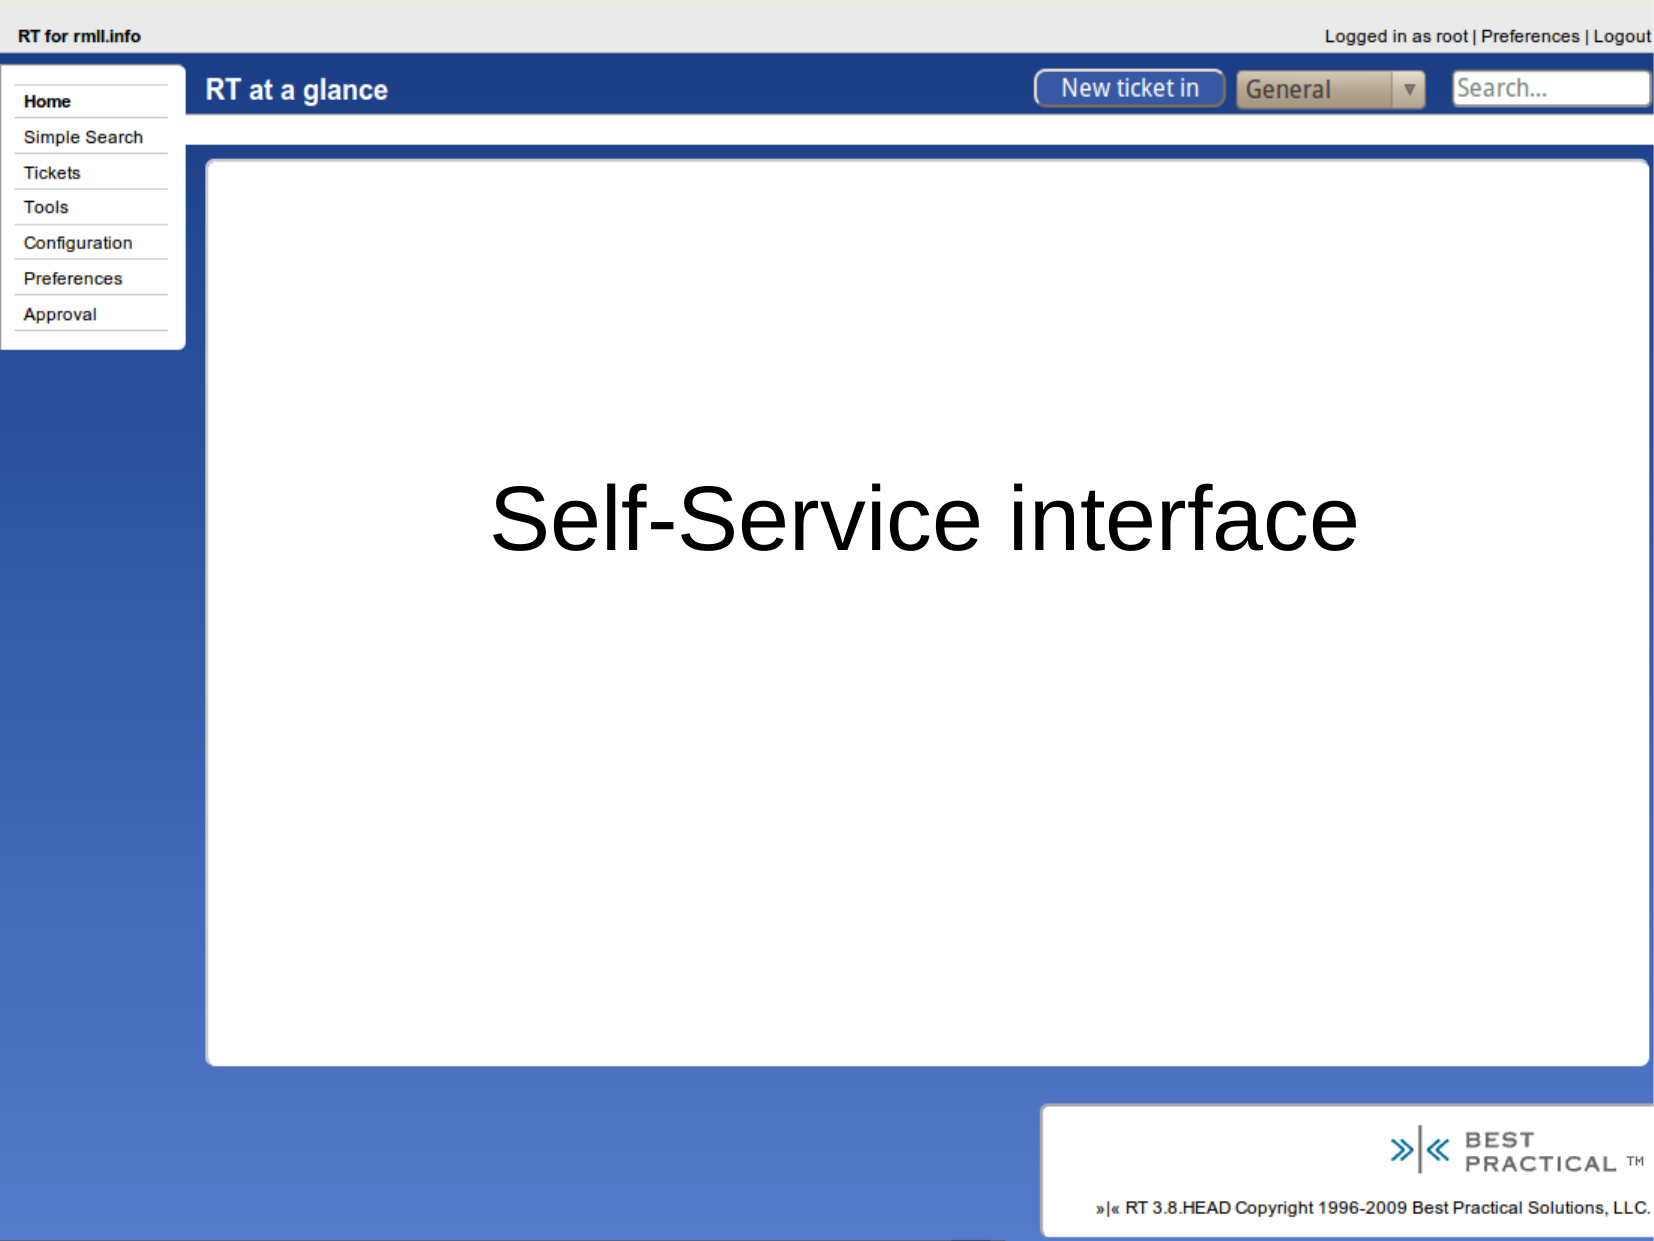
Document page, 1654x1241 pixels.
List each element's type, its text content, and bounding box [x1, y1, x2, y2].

picture [468, 0, 1654, 1241]
title Self-Service interface [280, 428, 1571, 609]
